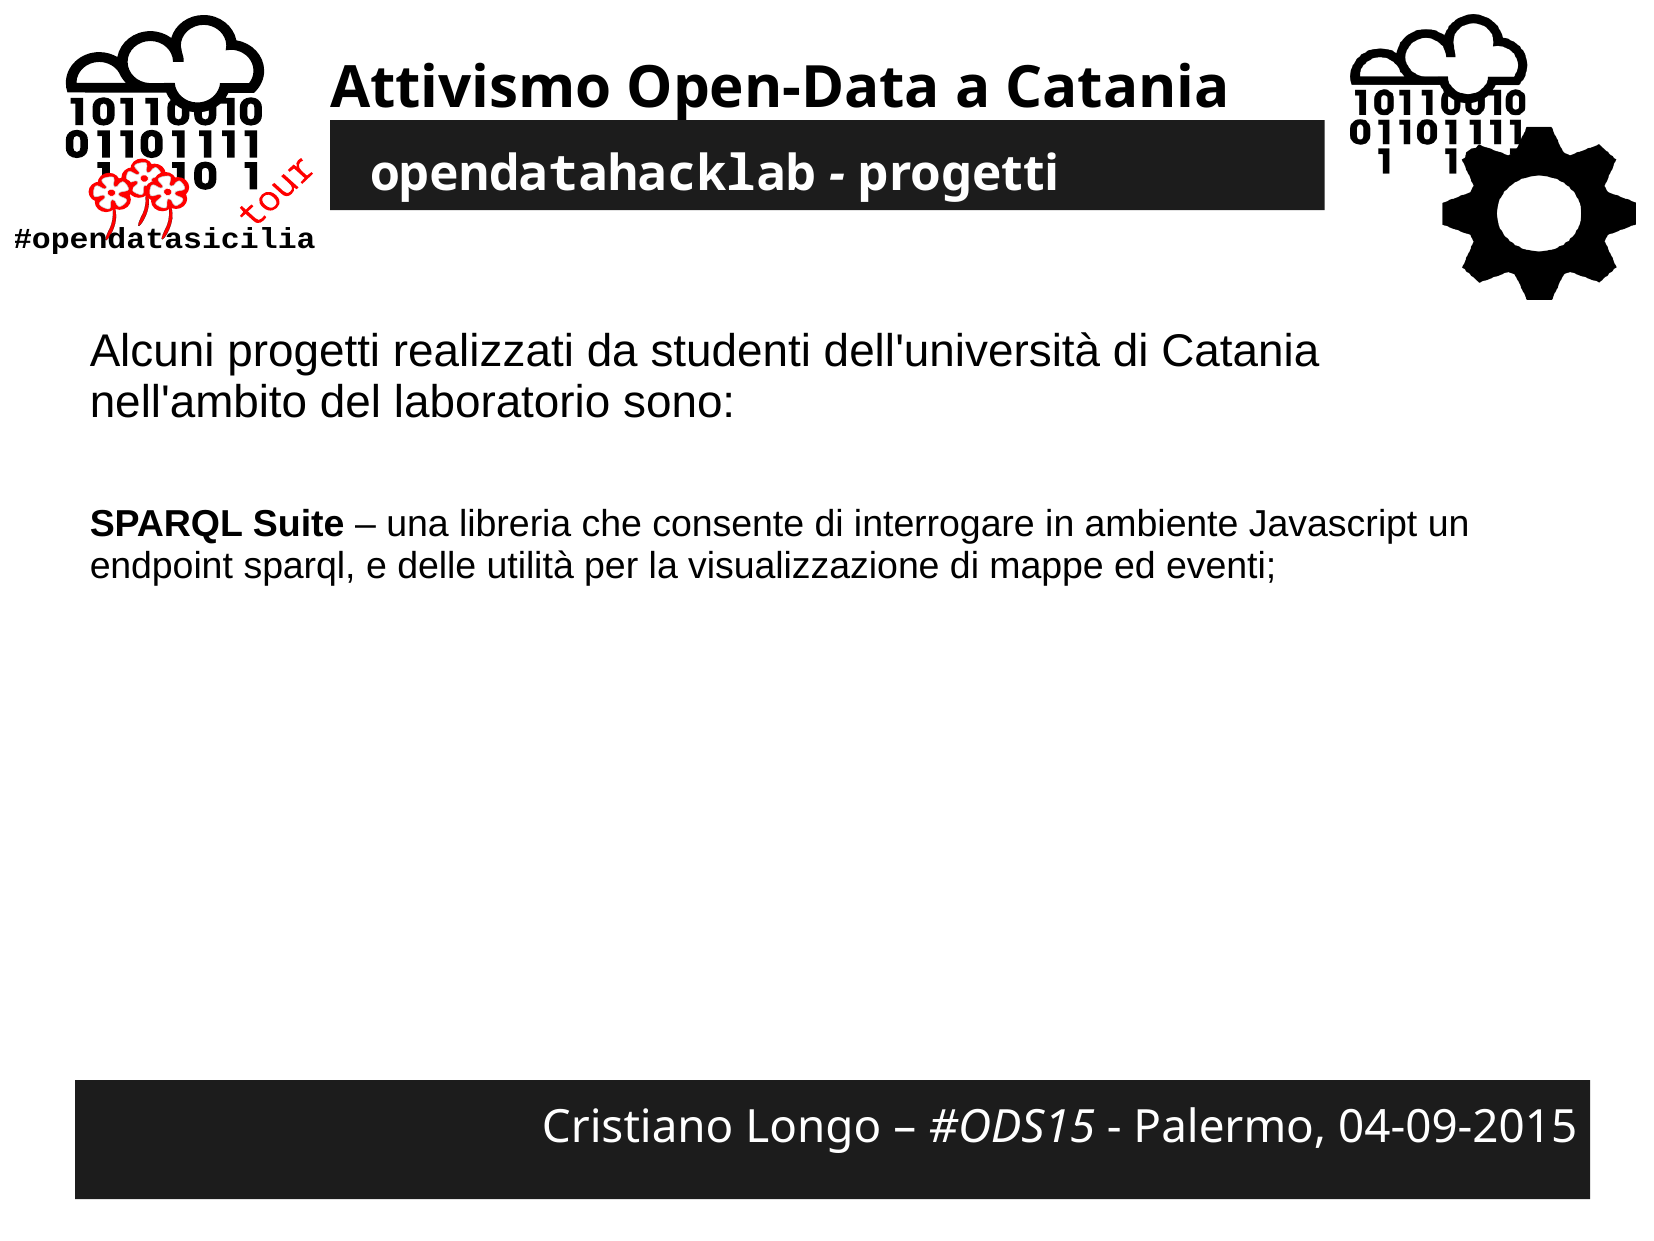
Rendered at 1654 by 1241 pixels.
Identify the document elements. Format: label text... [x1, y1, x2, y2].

text_box SPARQL Suite – una libreria che consente di interrogare in ambiente Javascript un endpoint sparql, e delle utilità per la visualizzazione di mappe ed eventi; [75, 495, 1561, 594]
list Attivismo Open-Data a Catania [330, 45, 1321, 120]
list Cristiano Longo – #ODS15 - Palermo, 04-09-2015 [75, 1080, 1591, 1200]
picture [1350, 14, 1636, 301]
text_box Alcuni progetti realizzati da studenti dell'università di Catania nell'ambito del laboratorio sono: [75, 317, 1561, 436]
list opendatahacklab - progetti [330, 120, 1325, 211]
picture [15, 15, 316, 256]
